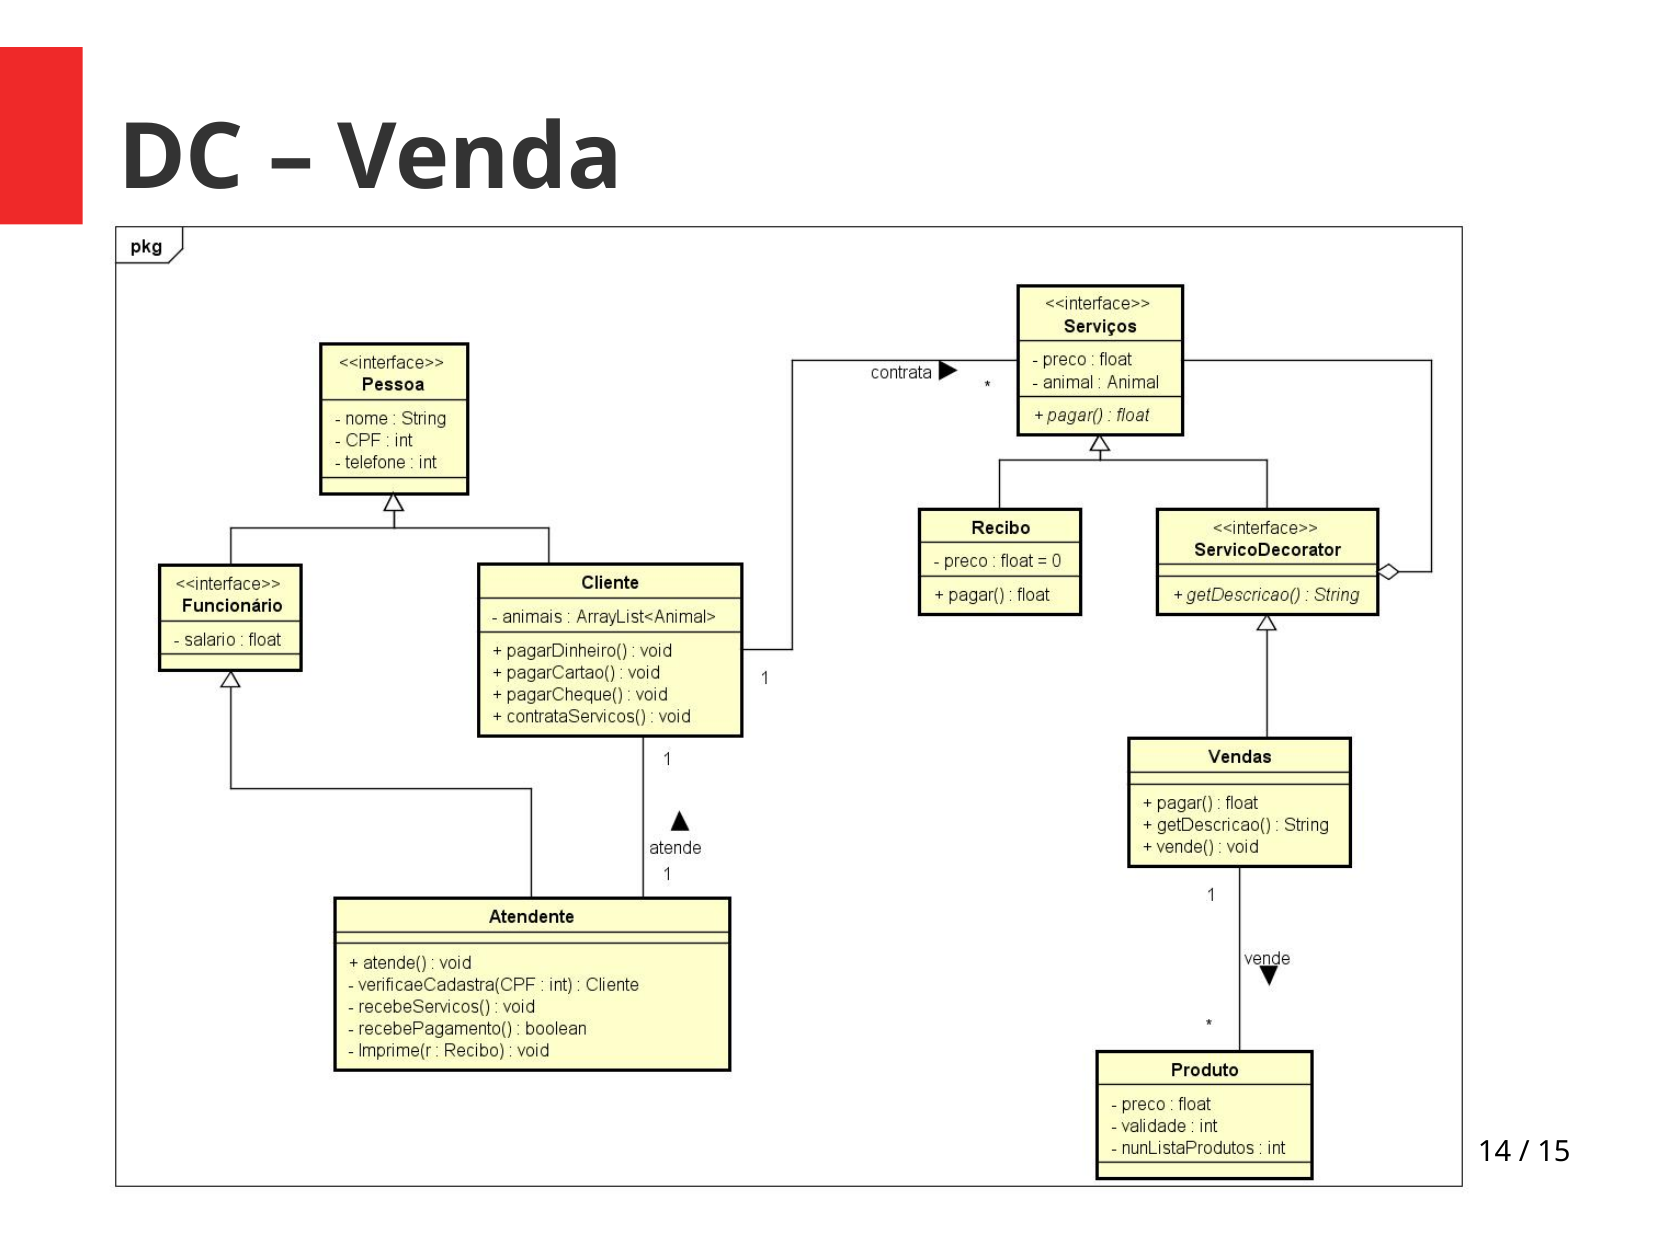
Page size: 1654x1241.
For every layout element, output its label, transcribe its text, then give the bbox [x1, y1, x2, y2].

picture [101, 212, 1476, 1201]
title DC – Venda [118, 49, 1571, 257]
